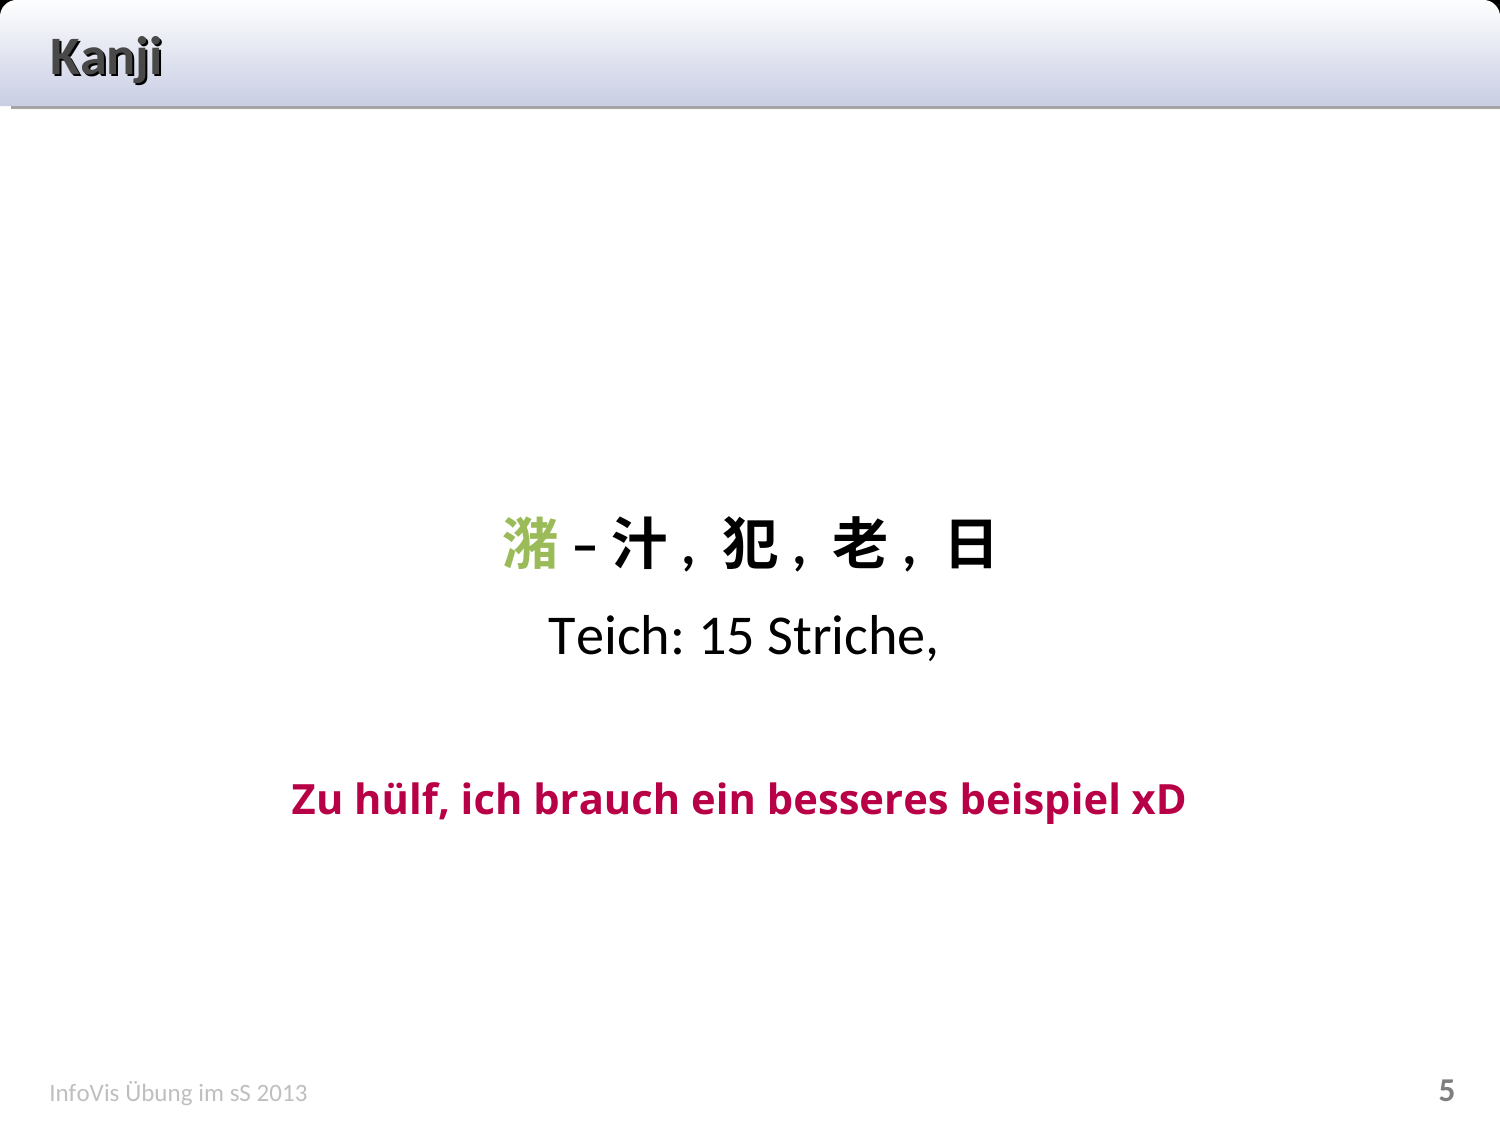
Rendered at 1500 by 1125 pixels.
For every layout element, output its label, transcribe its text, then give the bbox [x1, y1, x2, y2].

text_box 潴 – 汁, 犯, 老, 日 [31, 509, 1470, 599]
text_box Teich: 15 Striche, [31, 599, 1470, 1061]
text_box Kanji [35, 0, 1463, 106]
text_box Zu hülf, ich brauch ein besseres beispiel xD [276, 765, 1335, 831]
text_box <Nummer> [1295, 1060, 1471, 1116]
